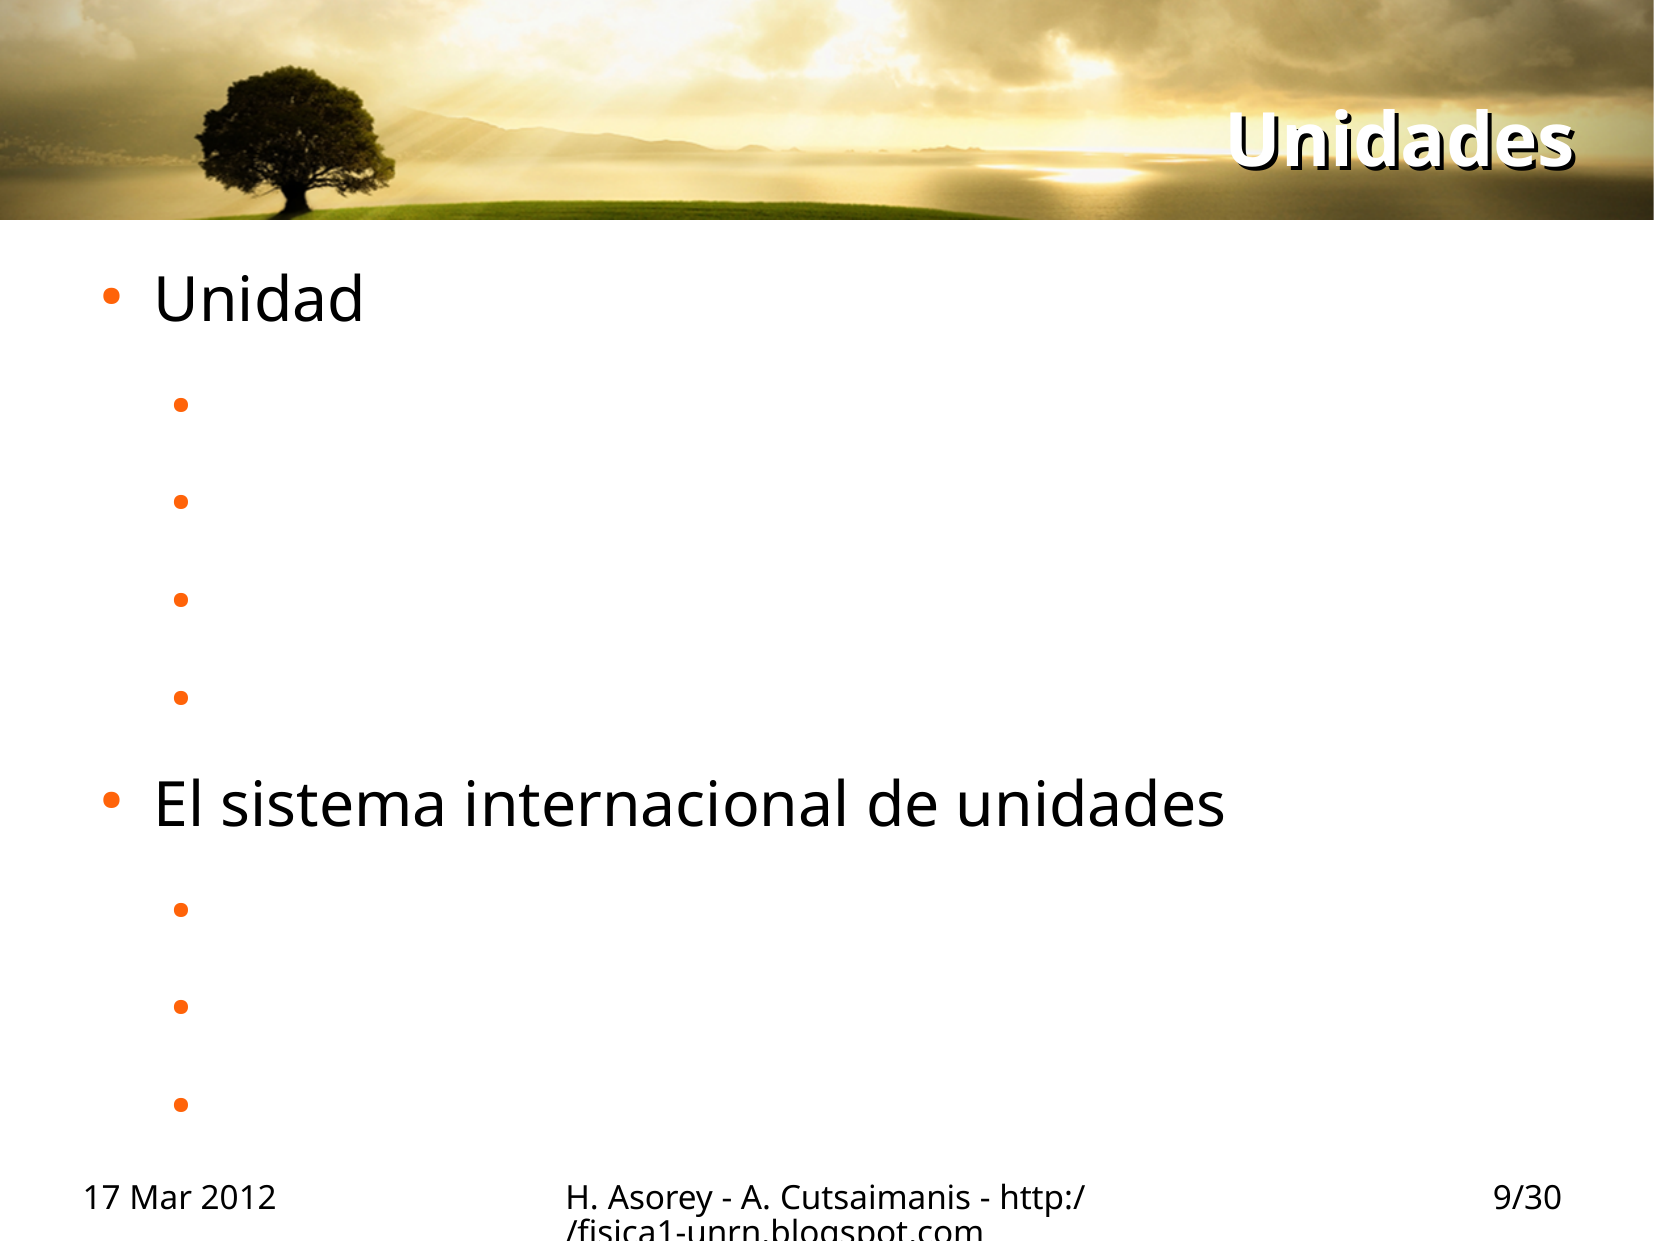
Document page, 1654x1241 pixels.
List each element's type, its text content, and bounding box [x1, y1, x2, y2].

list Unidad El sistema internacional de unidades [82, 255, 1571, 1156]
picture [0, 0, 1654, 220]
title Unidades [86, 49, 1576, 226]
